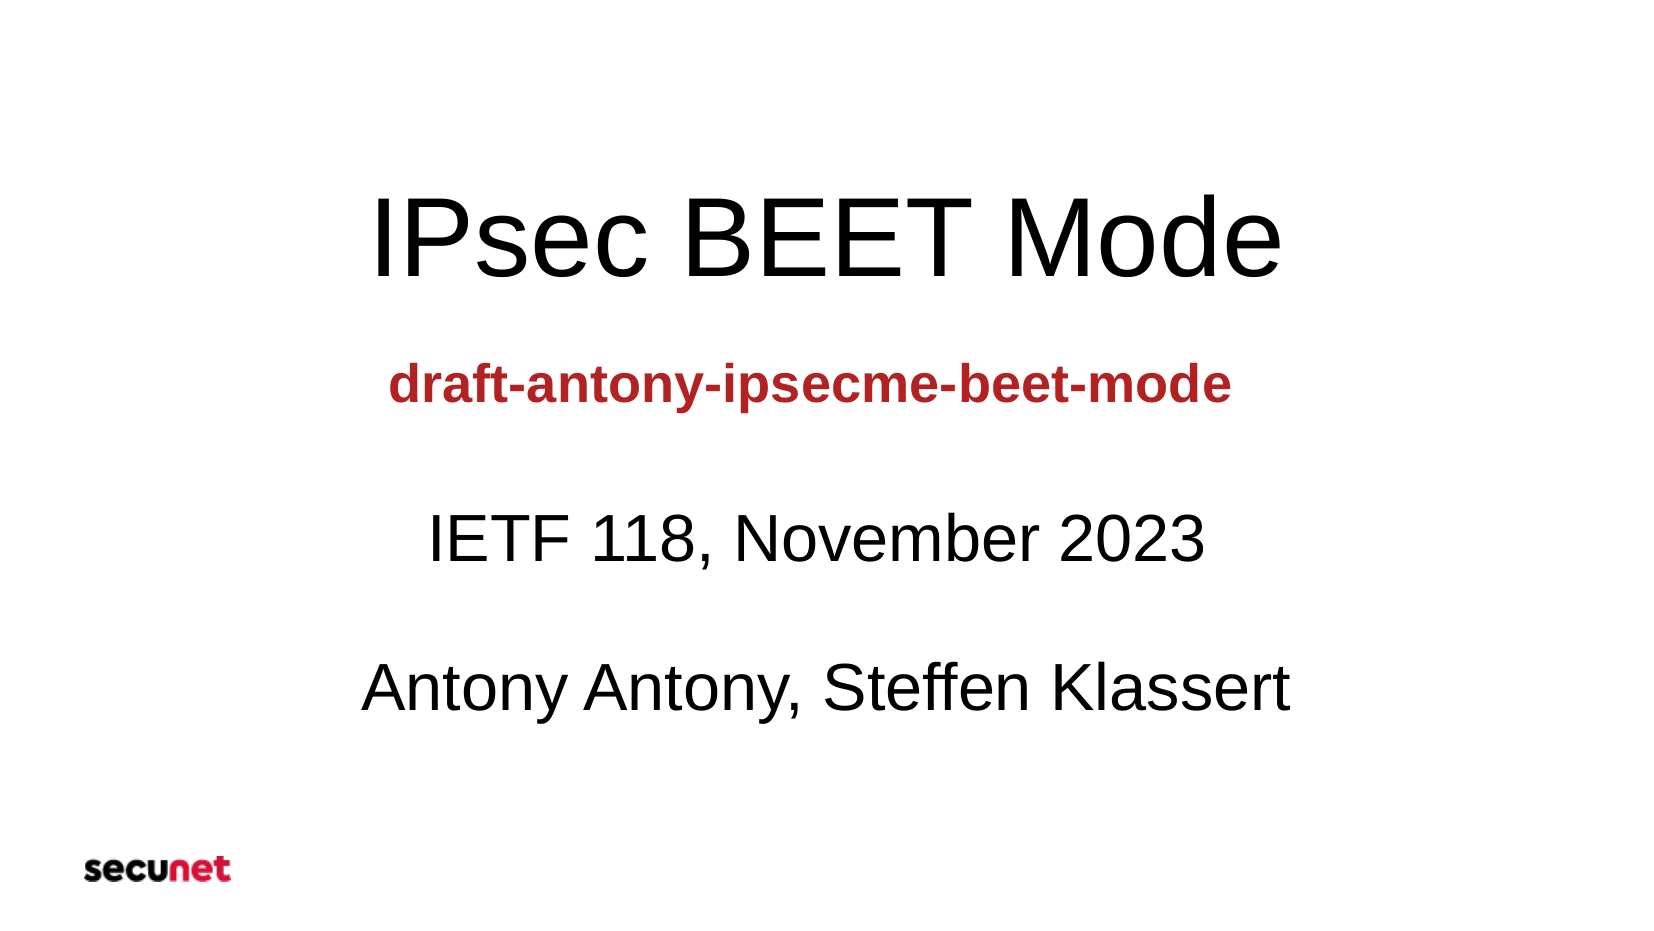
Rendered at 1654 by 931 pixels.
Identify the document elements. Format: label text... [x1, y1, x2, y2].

subtitle IPsec BEET Mode draft-antony-ipsecme-beet-mode IETF 118, November 2023 Antony Antony, Steffen Klassert [82, 174, 1571, 800]
picture [84, 856, 231, 882]
